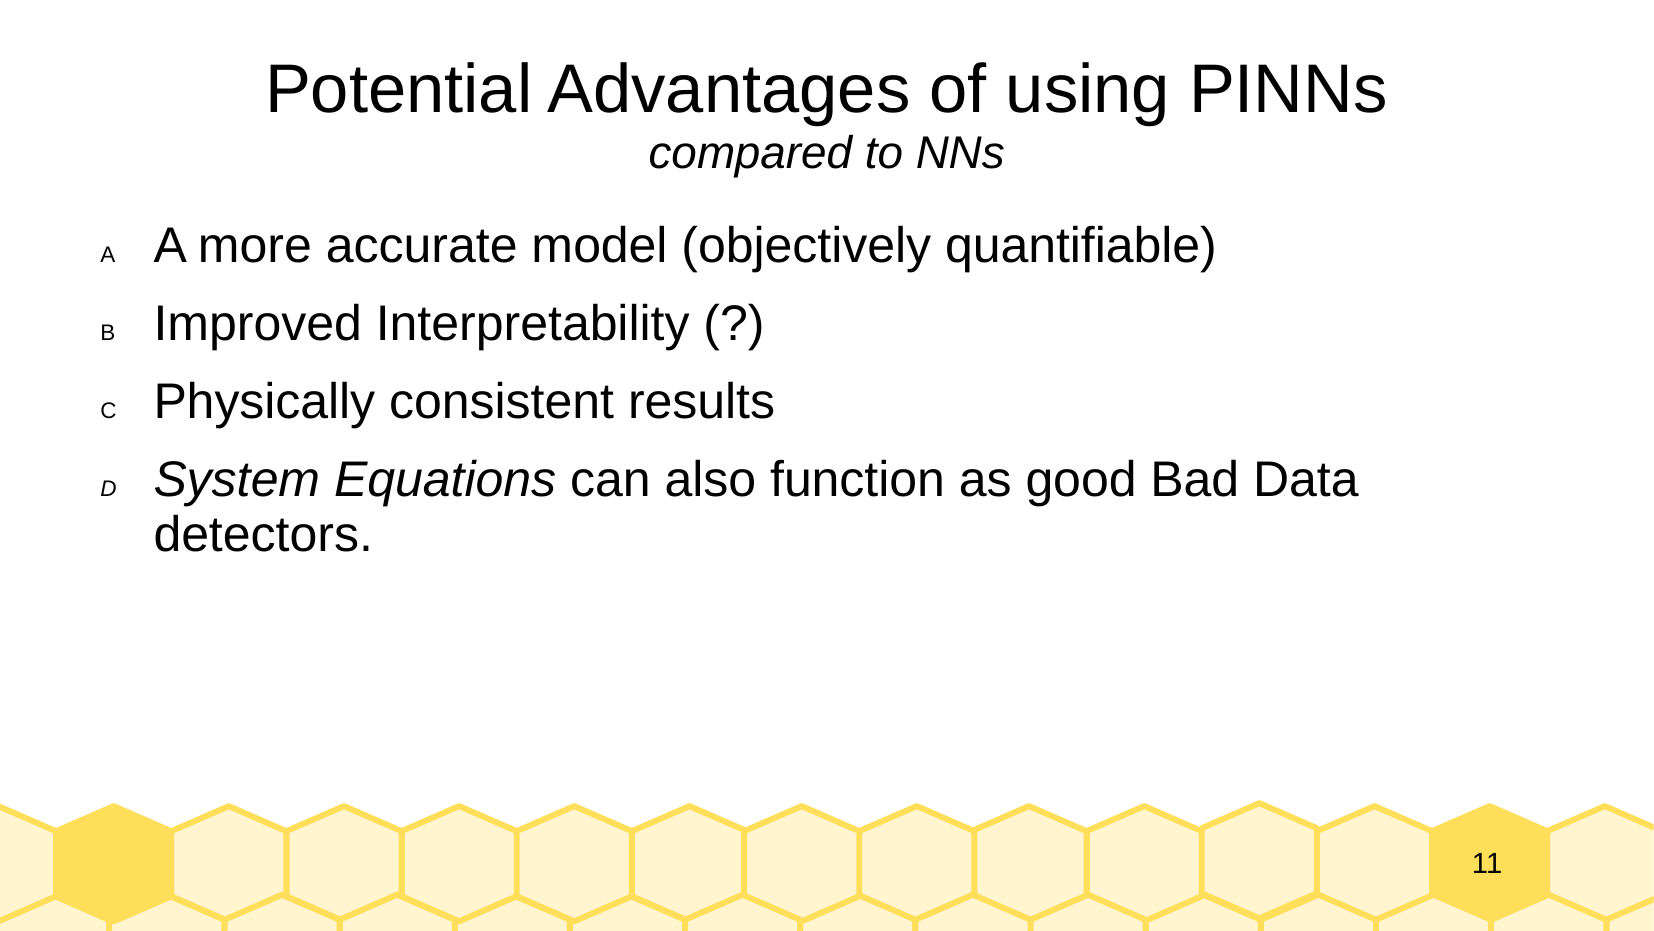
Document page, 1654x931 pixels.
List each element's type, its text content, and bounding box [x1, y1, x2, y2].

list A more accurate model (objectively quantifiable) Improved Interpretability (?) Physically consistent results System Equations can also function as good Bad Data detectors. [82, 217, 1571, 758]
title Potential Advantages of using PINNs compared to NNs [82, 37, 1571, 193]
